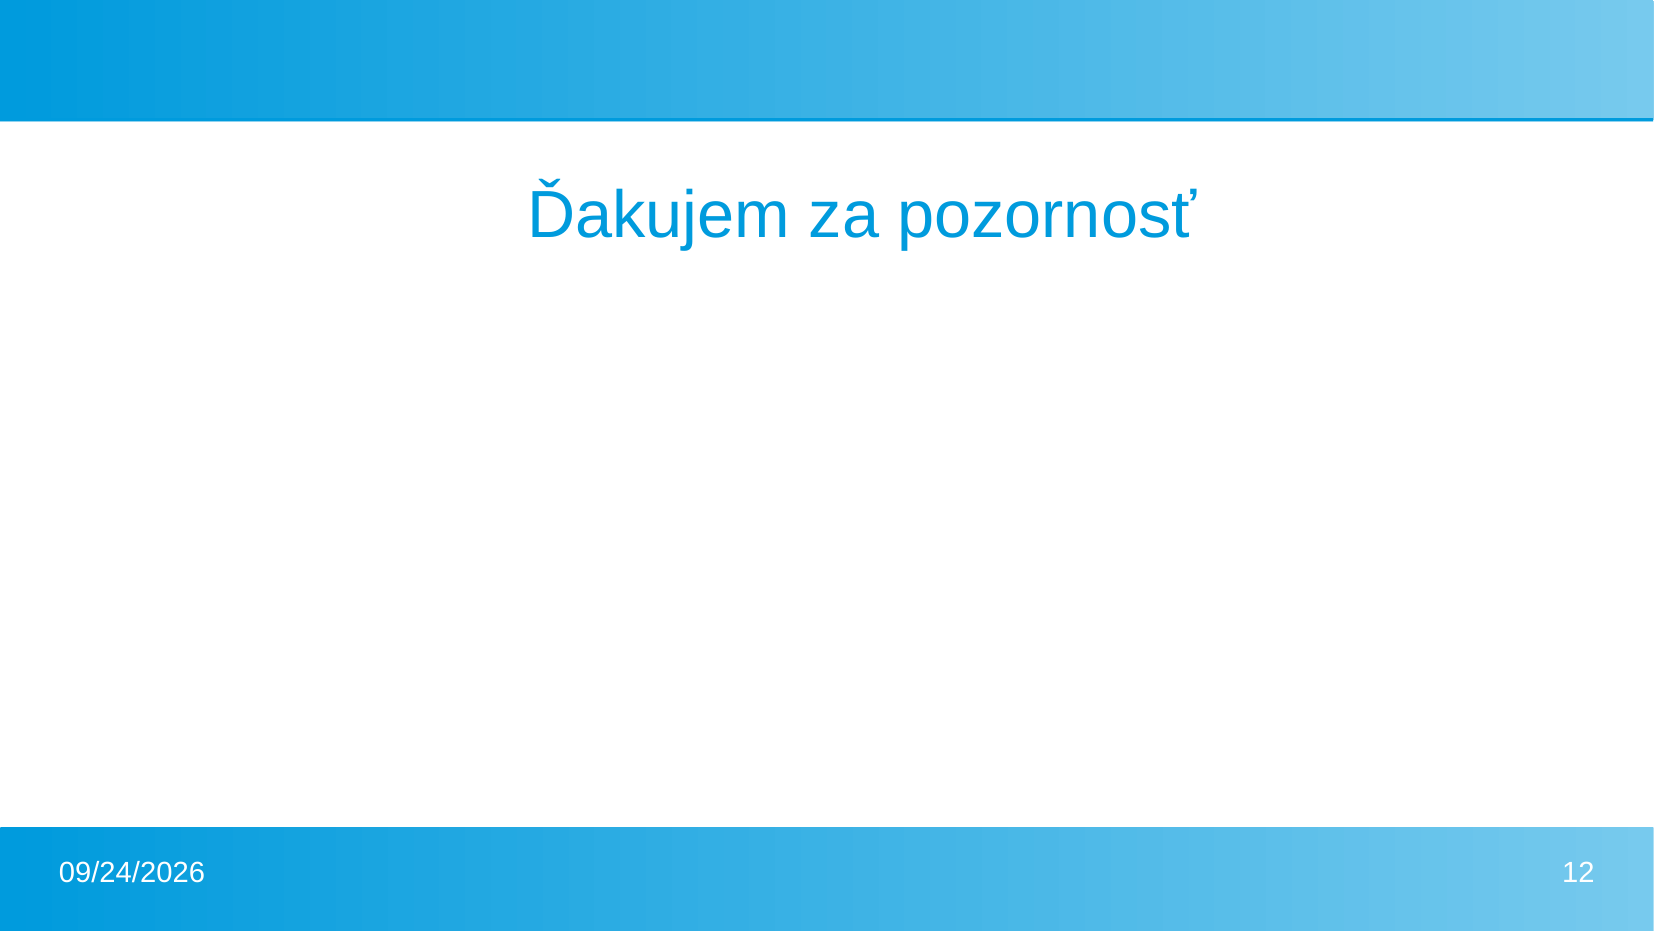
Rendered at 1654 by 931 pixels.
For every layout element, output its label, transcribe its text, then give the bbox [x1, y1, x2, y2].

list Ďakujem za pozornosť [59, 177, 1595, 768]
